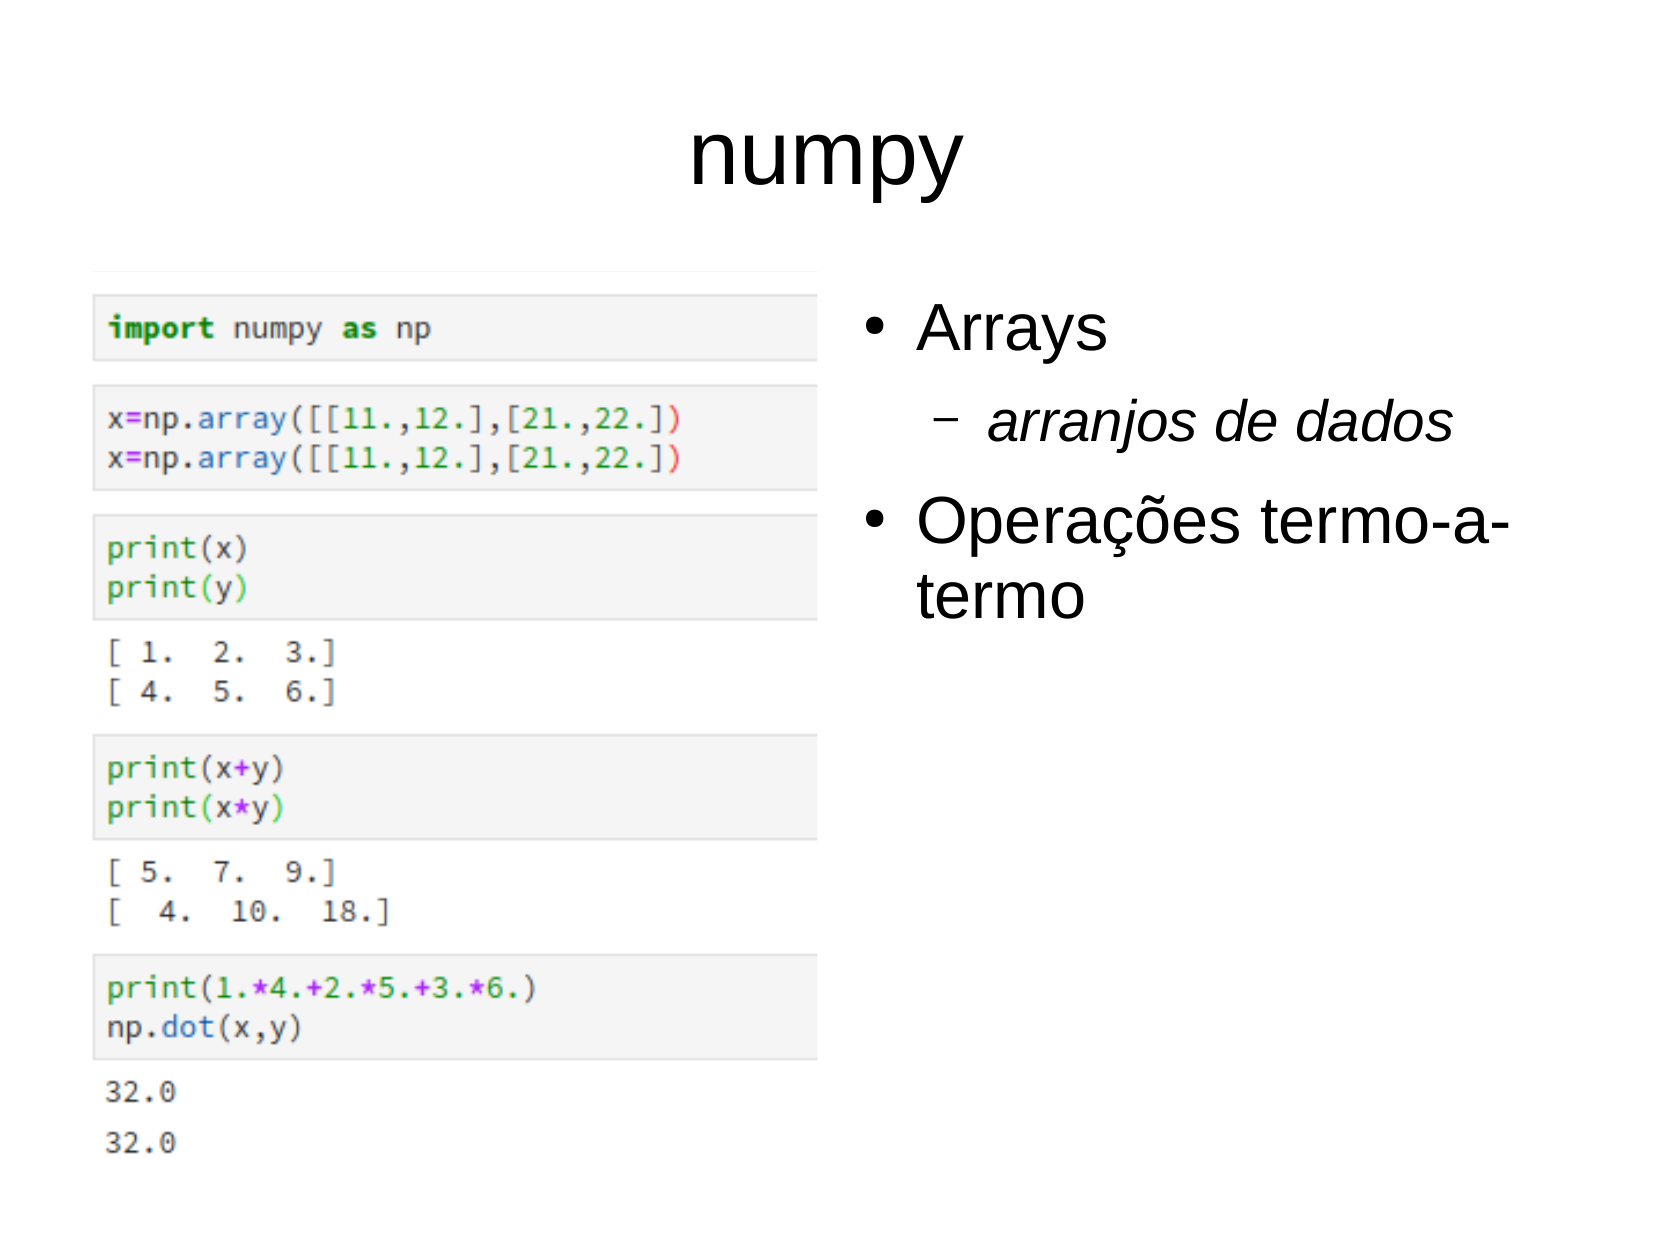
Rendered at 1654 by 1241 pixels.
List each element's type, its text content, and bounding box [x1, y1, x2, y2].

list Arrays arranjos de dados Operações termo-a-termo [845, 290, 1572, 1010]
picture [82, 271, 818, 1182]
title numpy [82, 49, 1571, 257]
